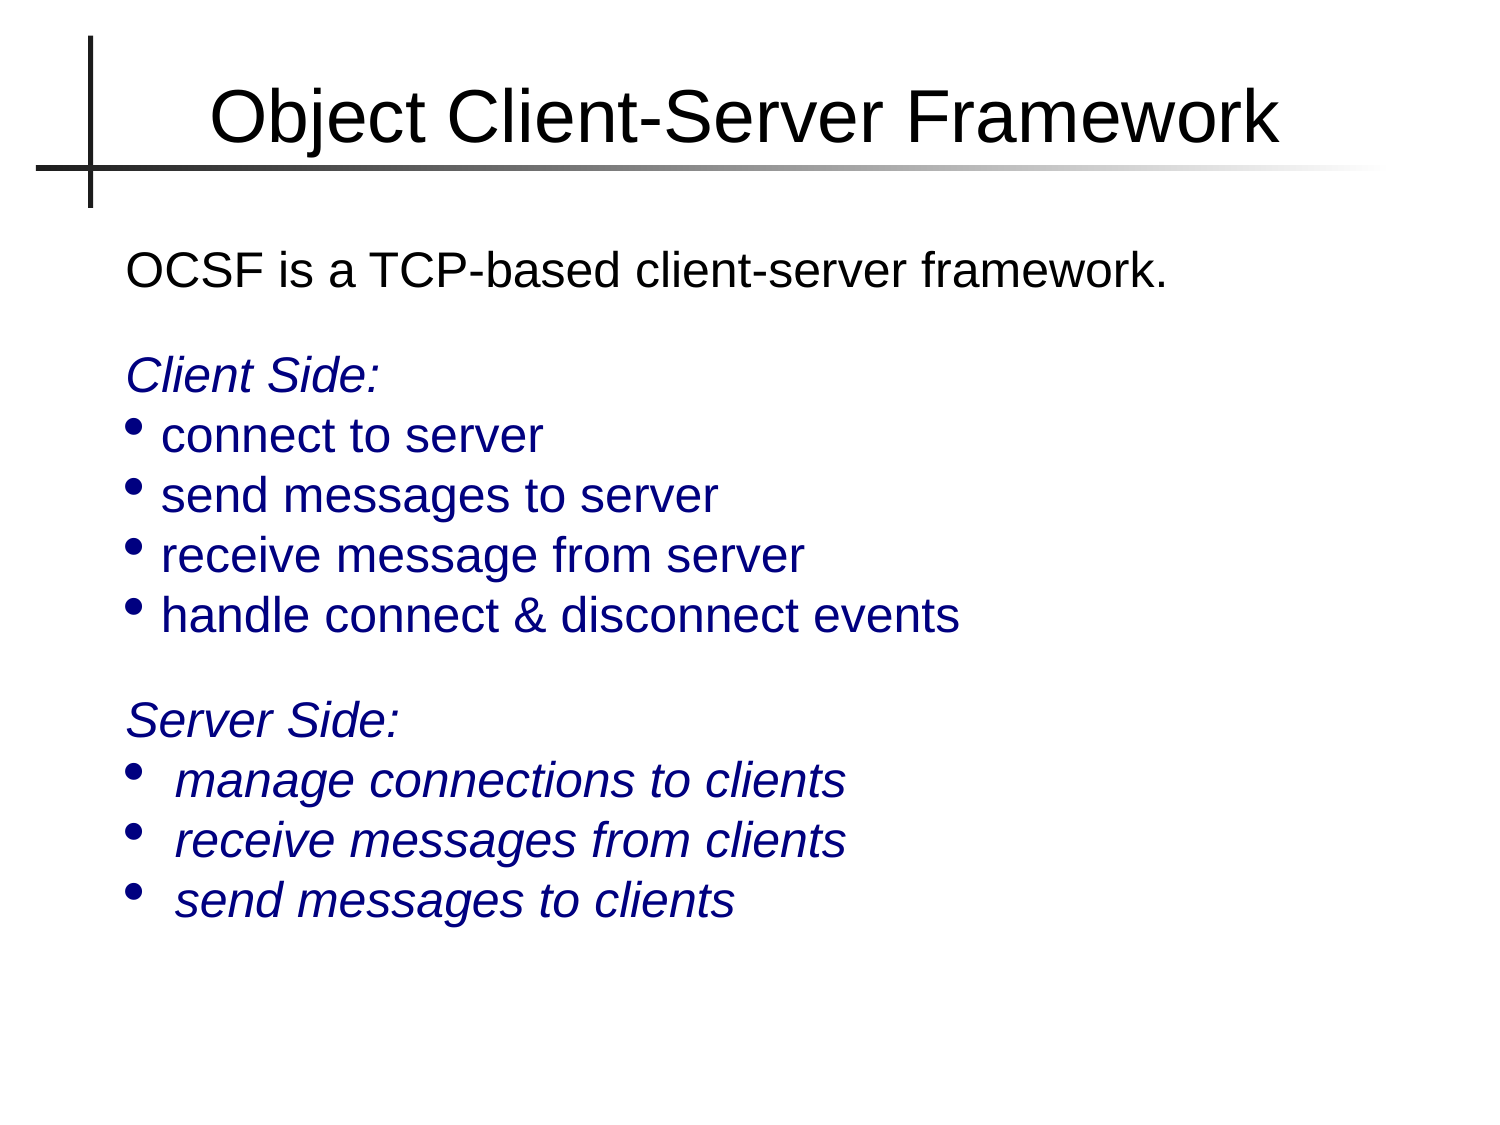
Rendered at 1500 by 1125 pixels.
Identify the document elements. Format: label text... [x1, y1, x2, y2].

text_box OCSF is a TCP-based client-server framework. Client Side: connect to server send messages to server receive message from server handle connect & disconnect events Server Side: manage connections to clients receive messages from clients send messages to clients [110, 229, 1410, 1050]
text_box Object Client-Server Framework [95, 23, 1395, 165]
